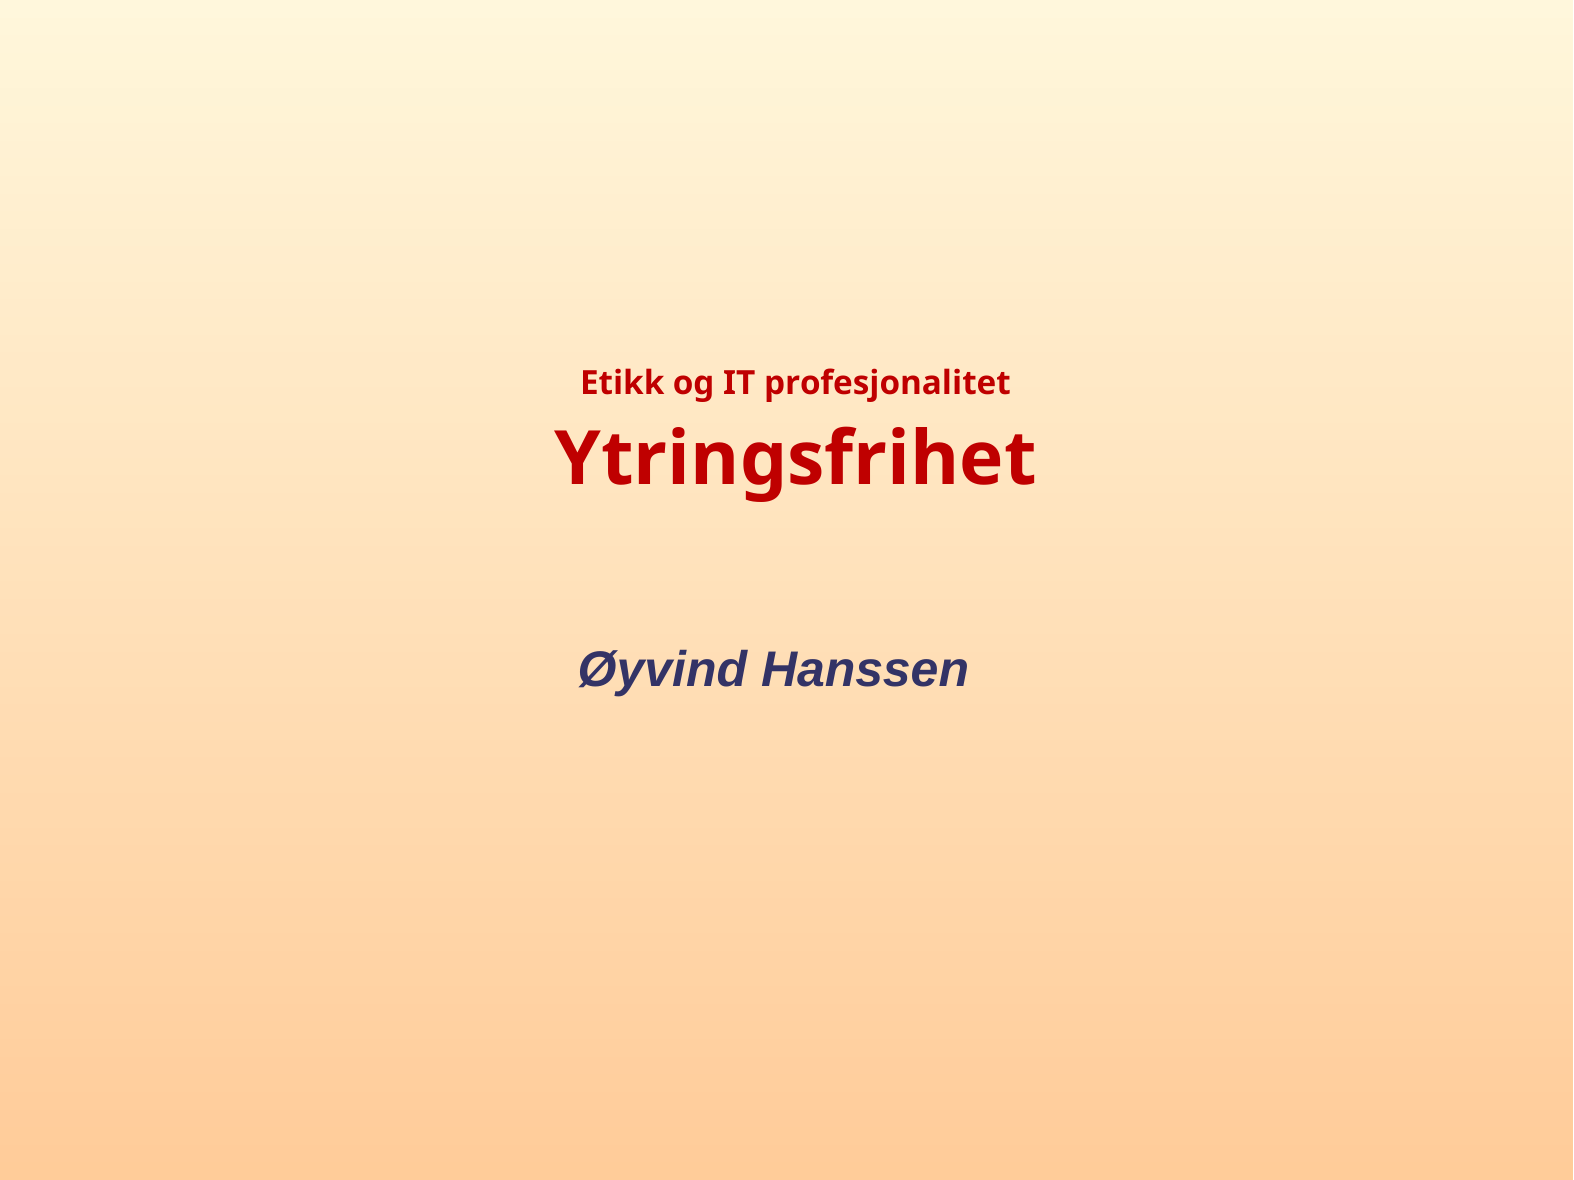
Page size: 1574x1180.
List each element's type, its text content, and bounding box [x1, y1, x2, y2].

subtitle Øyvind Hanssen [176, 641, 1371, 862]
title Etikk og IT profesjonalitet Ytringsfrihet [96, 328, 1496, 600]
